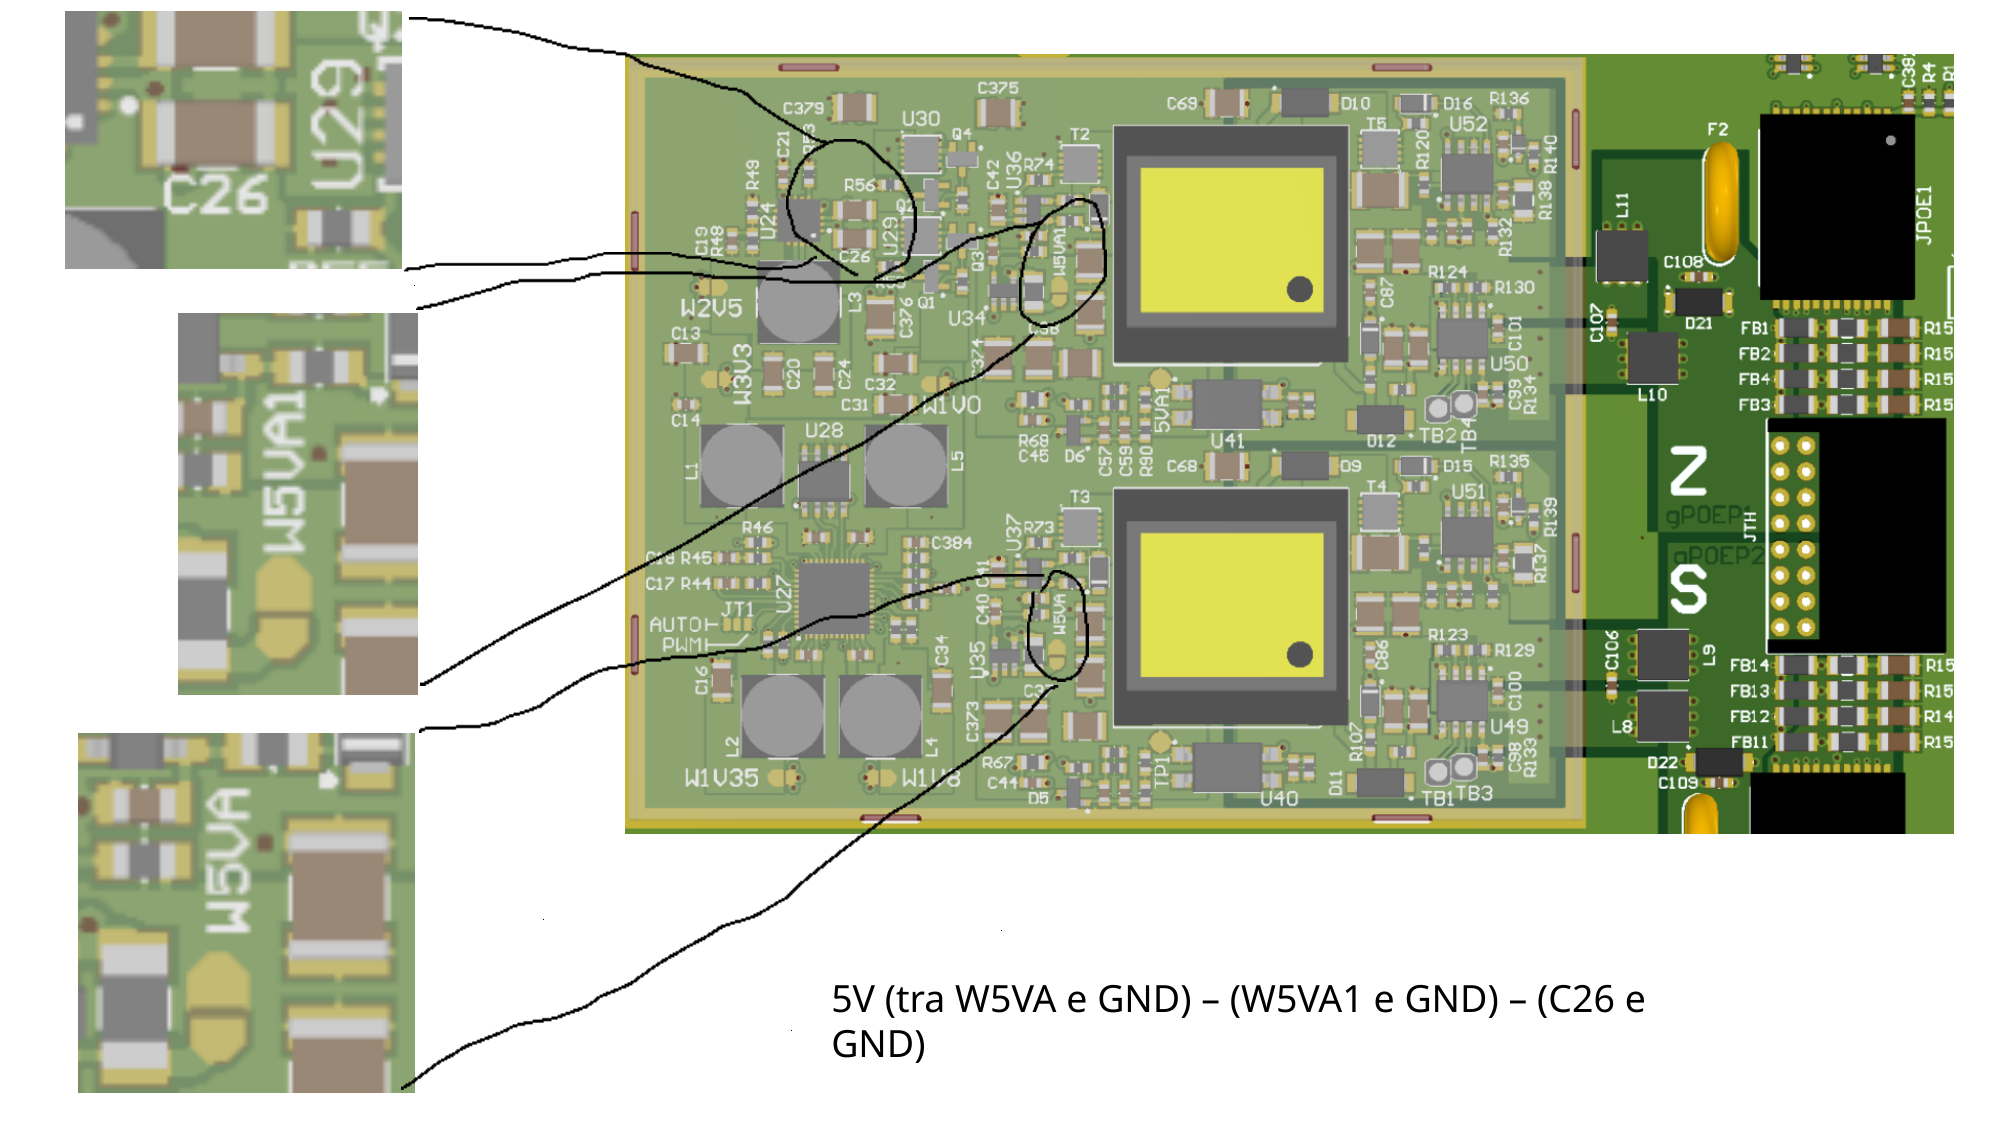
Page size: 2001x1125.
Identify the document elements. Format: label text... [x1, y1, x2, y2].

text_box 5V (tra W5VA e GND) – (W5VA1 e GND) – (C26 e GND) [1060, 967, 1724, 1029]
picture [65, 11, 402, 269]
picture [78, 17, 1954, 1093]
